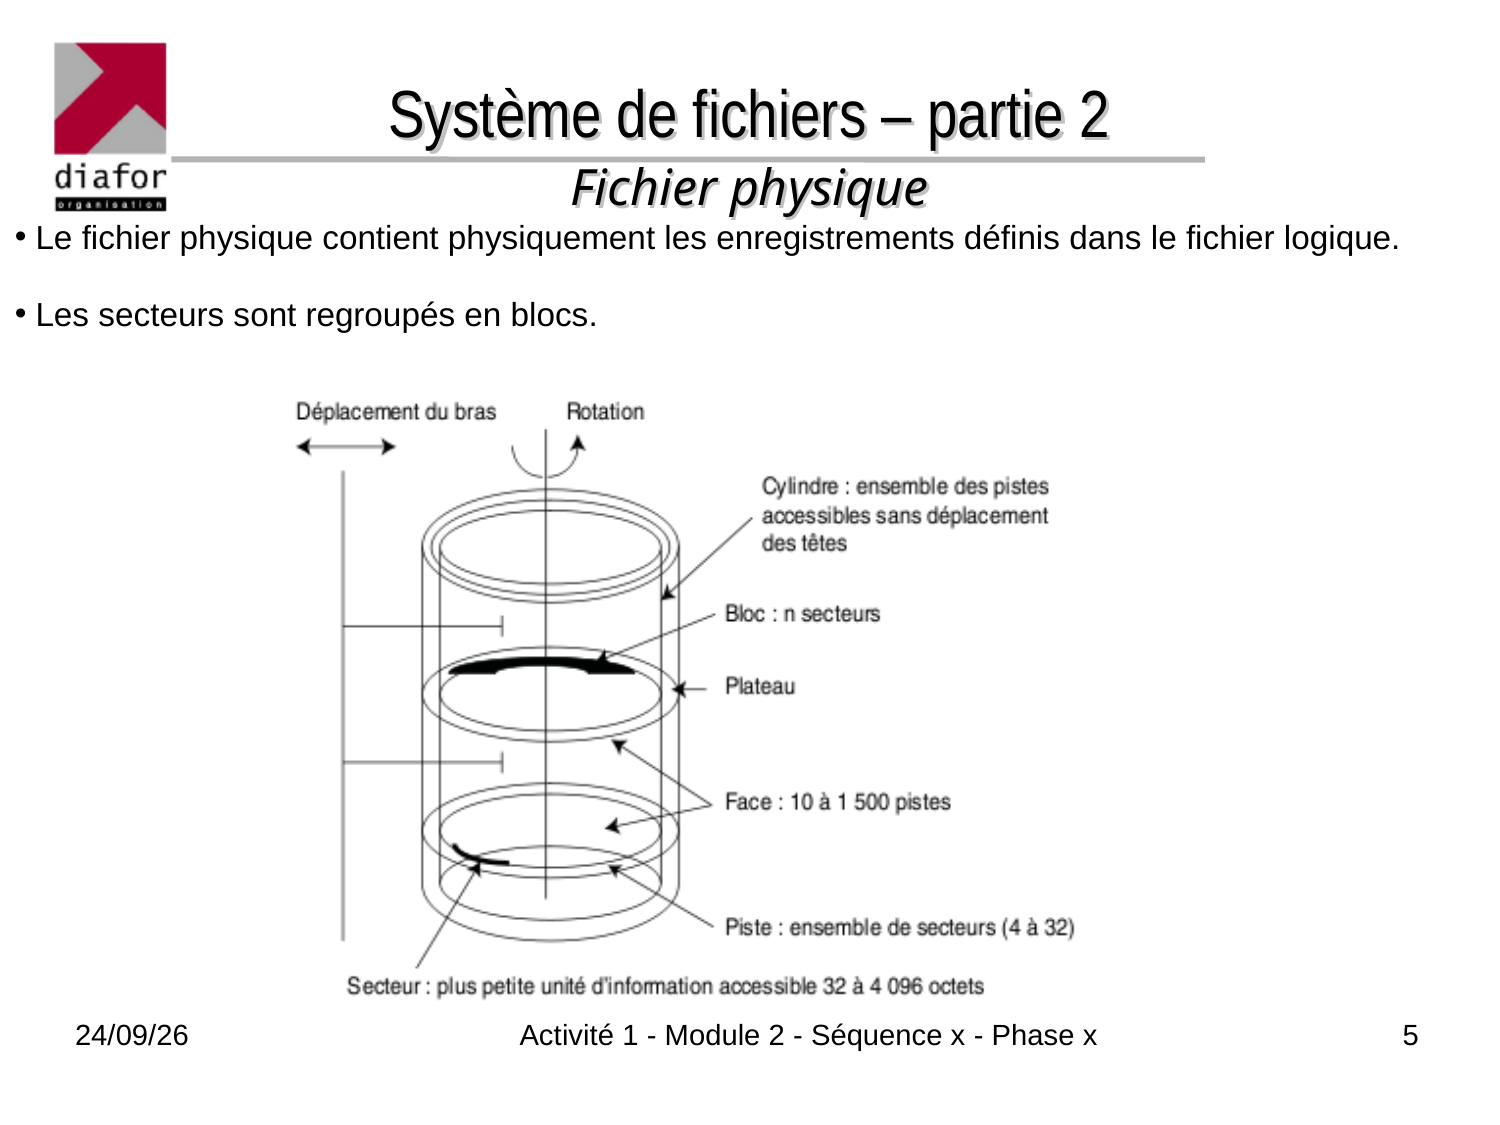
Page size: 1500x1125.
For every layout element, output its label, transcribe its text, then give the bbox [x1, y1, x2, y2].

text_box Le fichier physique contient physiquement les enregistrements définis dans le fichier logique. [0, 218, 1419, 264]
picture [265, 367, 1184, 1016]
picture [53, 42, 168, 213]
title Système de fichiers – partie 2 Fichier physique [75, 45, 1426, 250]
text_box Les secteurs sont regroupés en blocs. [0, 295, 1500, 341]
